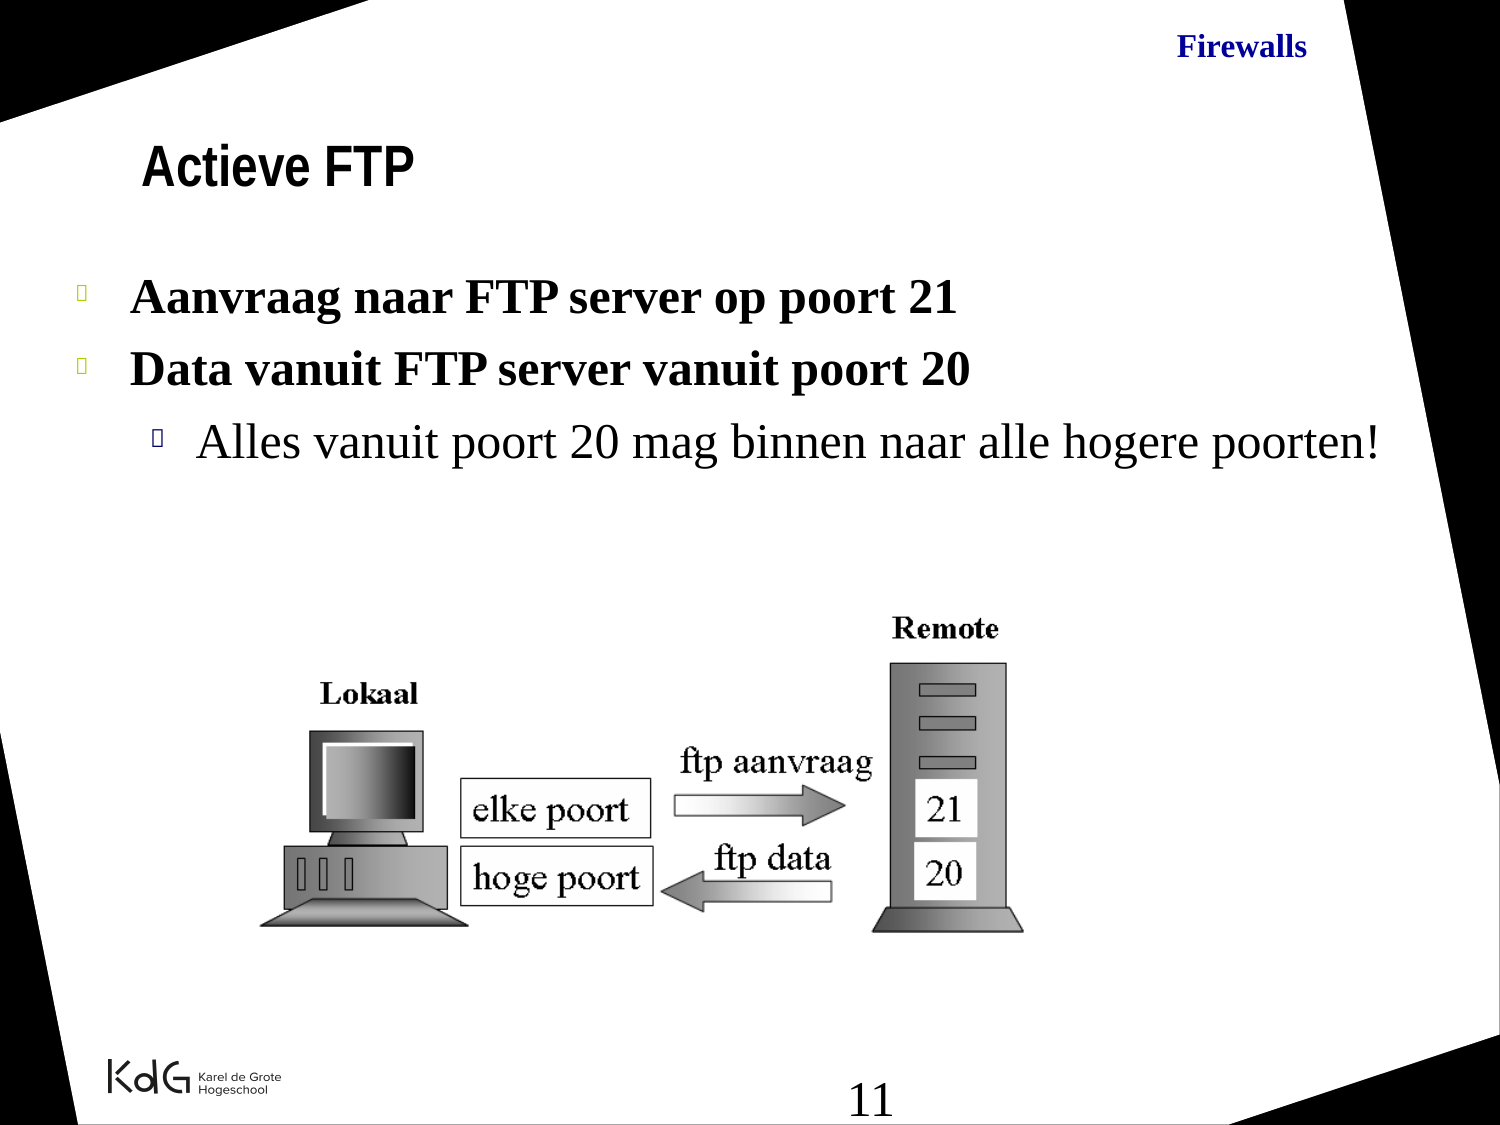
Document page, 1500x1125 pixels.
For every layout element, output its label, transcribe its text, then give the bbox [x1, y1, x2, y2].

text_box Aanvraag naar FTP server op poort 21 Data vanuit FTP server vanuit poort 20 Alles vanuit poort 20 mag binnen naar alle hogere poorten! [75, 263, 1425, 1006]
picture [257, 601, 1025, 933]
picture [108, 1059, 281, 1096]
text_box Actieve FTP [141, 72, 1447, 253]
